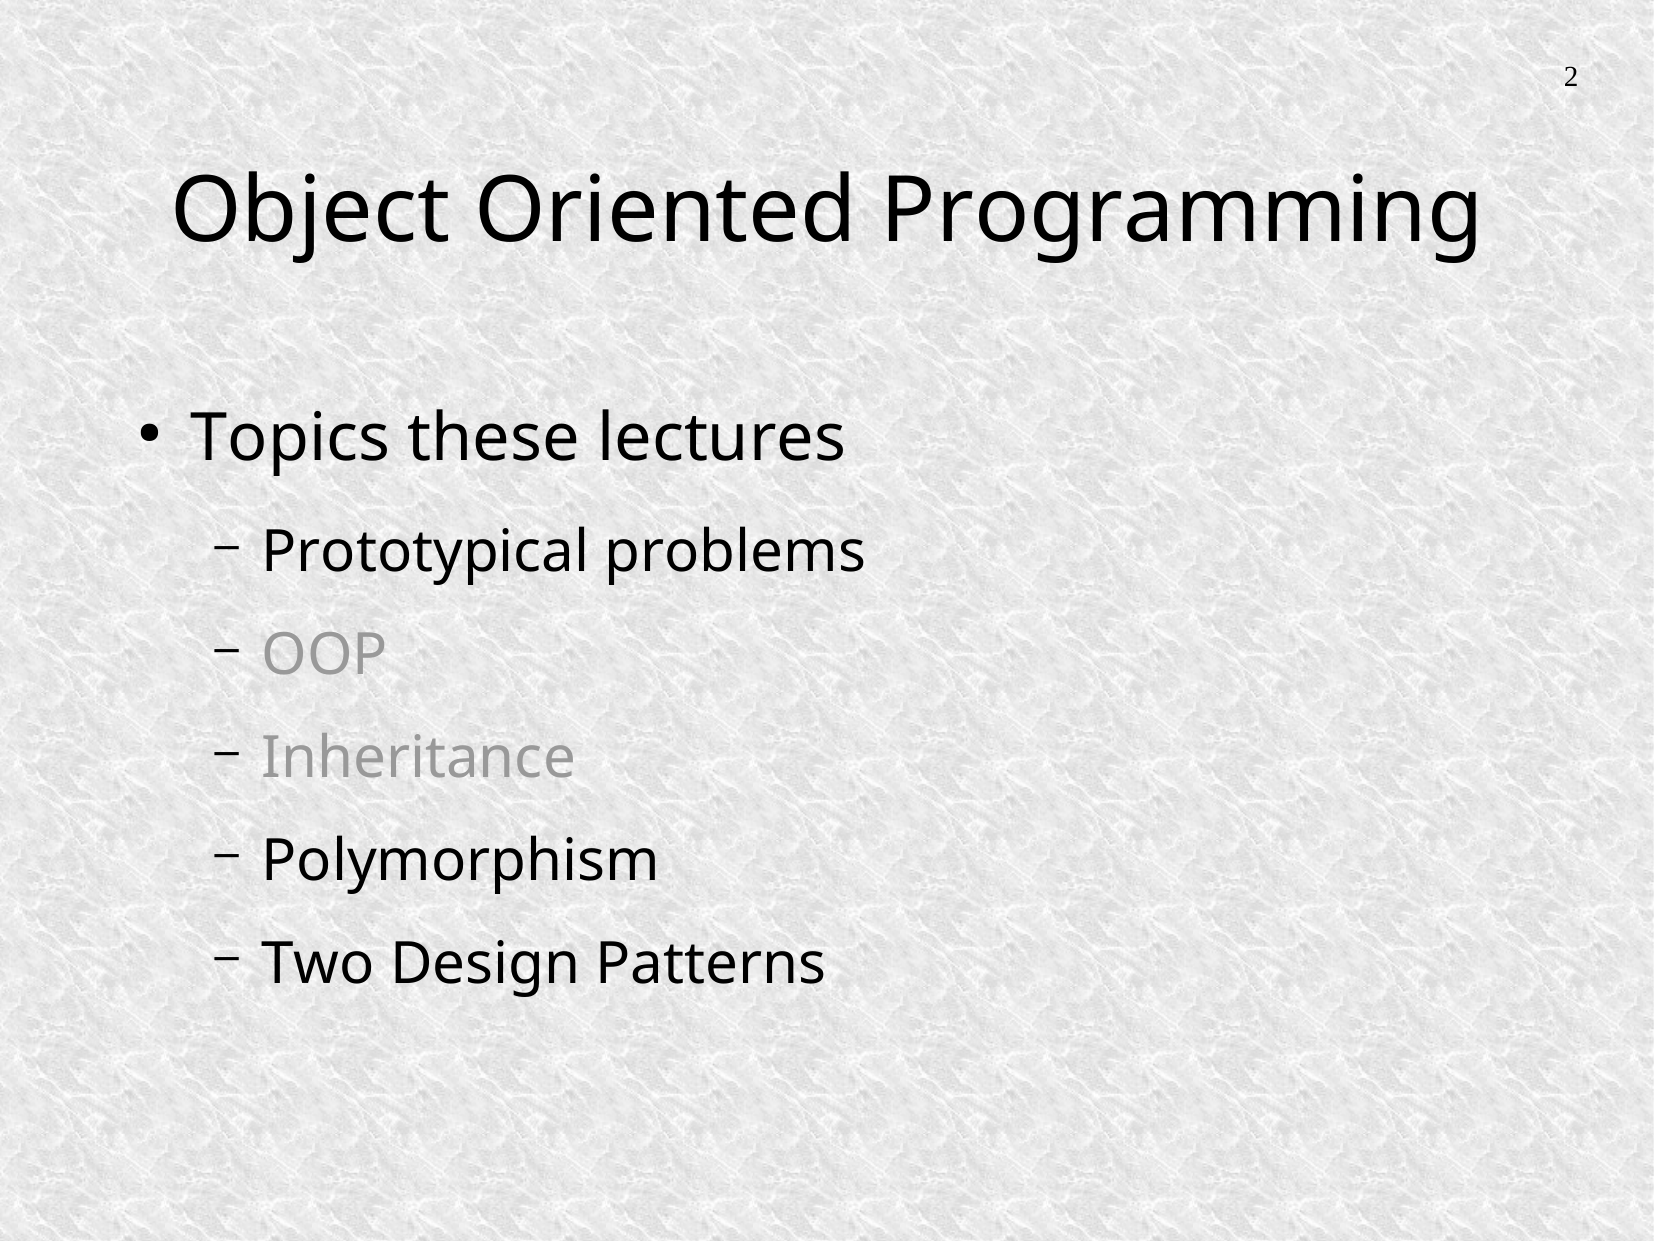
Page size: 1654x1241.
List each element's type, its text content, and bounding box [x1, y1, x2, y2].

picture [0, 0, 1654, 1241]
list Topics these lectures Prototypical problems OOP Inheritance Polymorphism Two Design Patterns [120, 389, 1533, 968]
title Object Oriented Programming [121, 102, 1534, 311]
